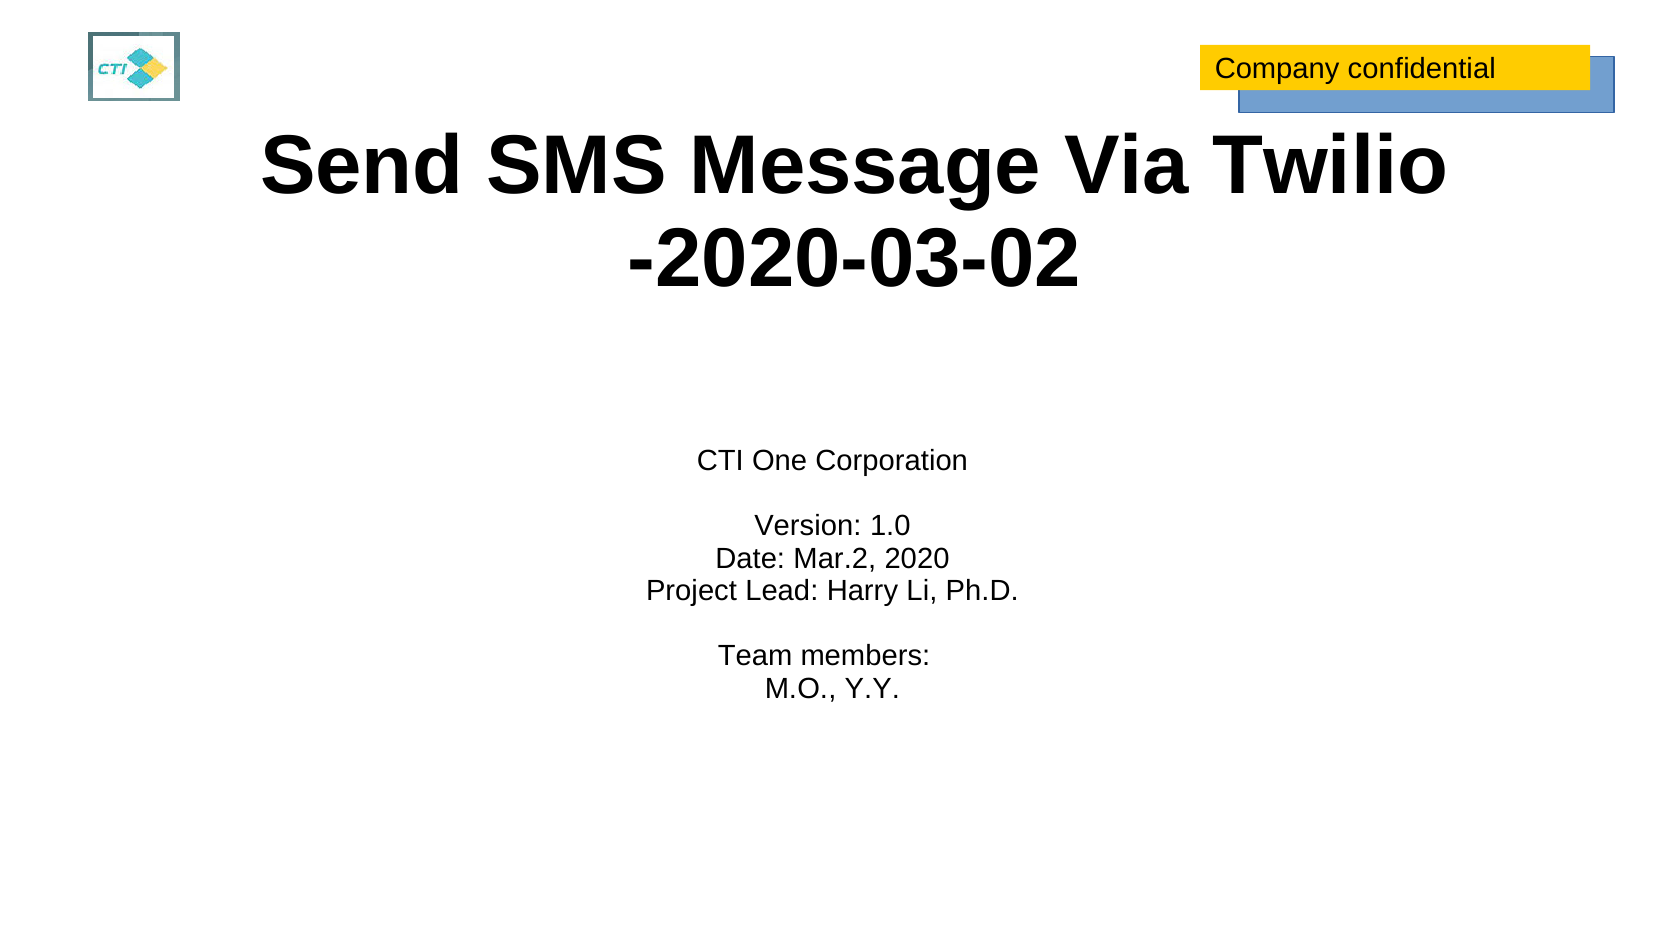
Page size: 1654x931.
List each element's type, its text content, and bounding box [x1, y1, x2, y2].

picture [88, 32, 180, 102]
text_box [1239, 56, 1615, 113]
title Send SMS Message Via Twilio -2020-03-02 [110, 132, 1599, 293]
text_box Company confidential [1200, 44, 1591, 91]
text_box CTI One Corporation Version: 1.0 Date: Mar.2, 2020 Project Lead: Harry Li, Ph.D. Team members: M.O., Y.Y. [300, 337, 1366, 732]
